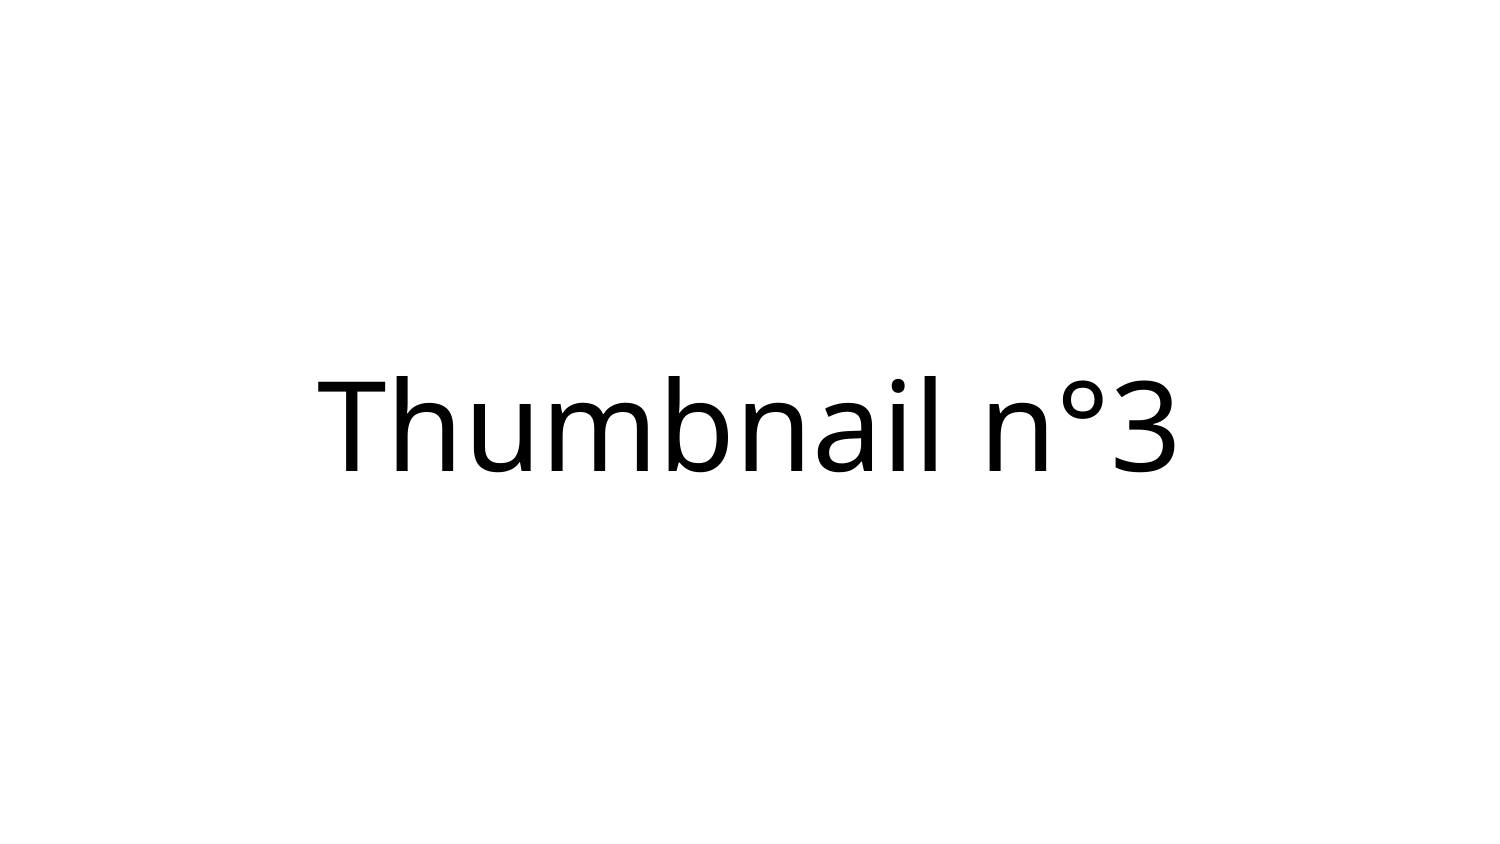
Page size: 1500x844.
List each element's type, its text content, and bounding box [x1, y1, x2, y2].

text_box Thumbnail n°3 [0, 330, 1500, 512]
